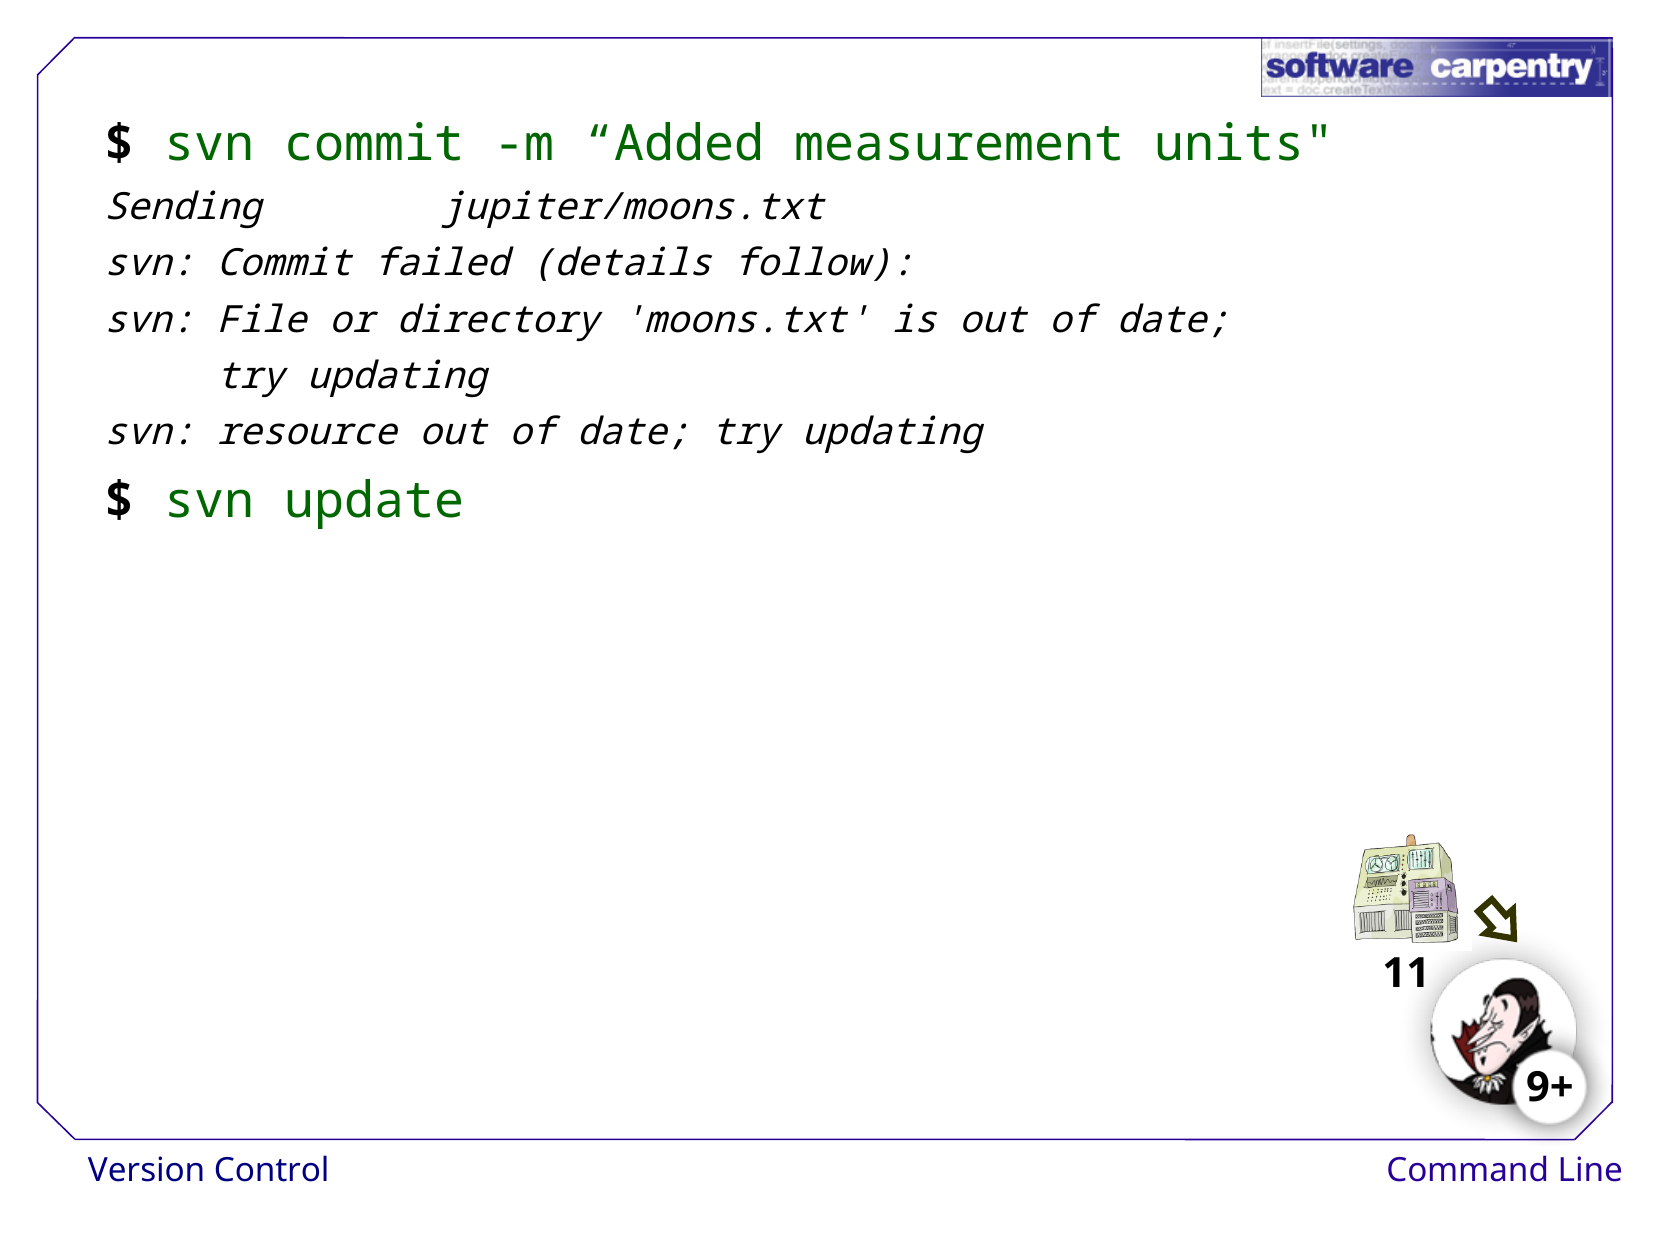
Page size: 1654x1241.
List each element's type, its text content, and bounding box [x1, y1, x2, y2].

picture [1261, 39, 1613, 97]
picture [1495, 926, 1510, 934]
picture [1341, 822, 1618, 1146]
text_box $ svn commit -m “Added measurement units" Sending jupiter/moons.txt svn: Commit failed (details follow): svn: File or directory 'moons.txt' is out of date; try updating svn: resource out of date; try updating $ svn update [89, 88, 1572, 1128]
text_box 11 [1361, 942, 1452, 1005]
text_box 9+ [1505, 1057, 1595, 1119]
